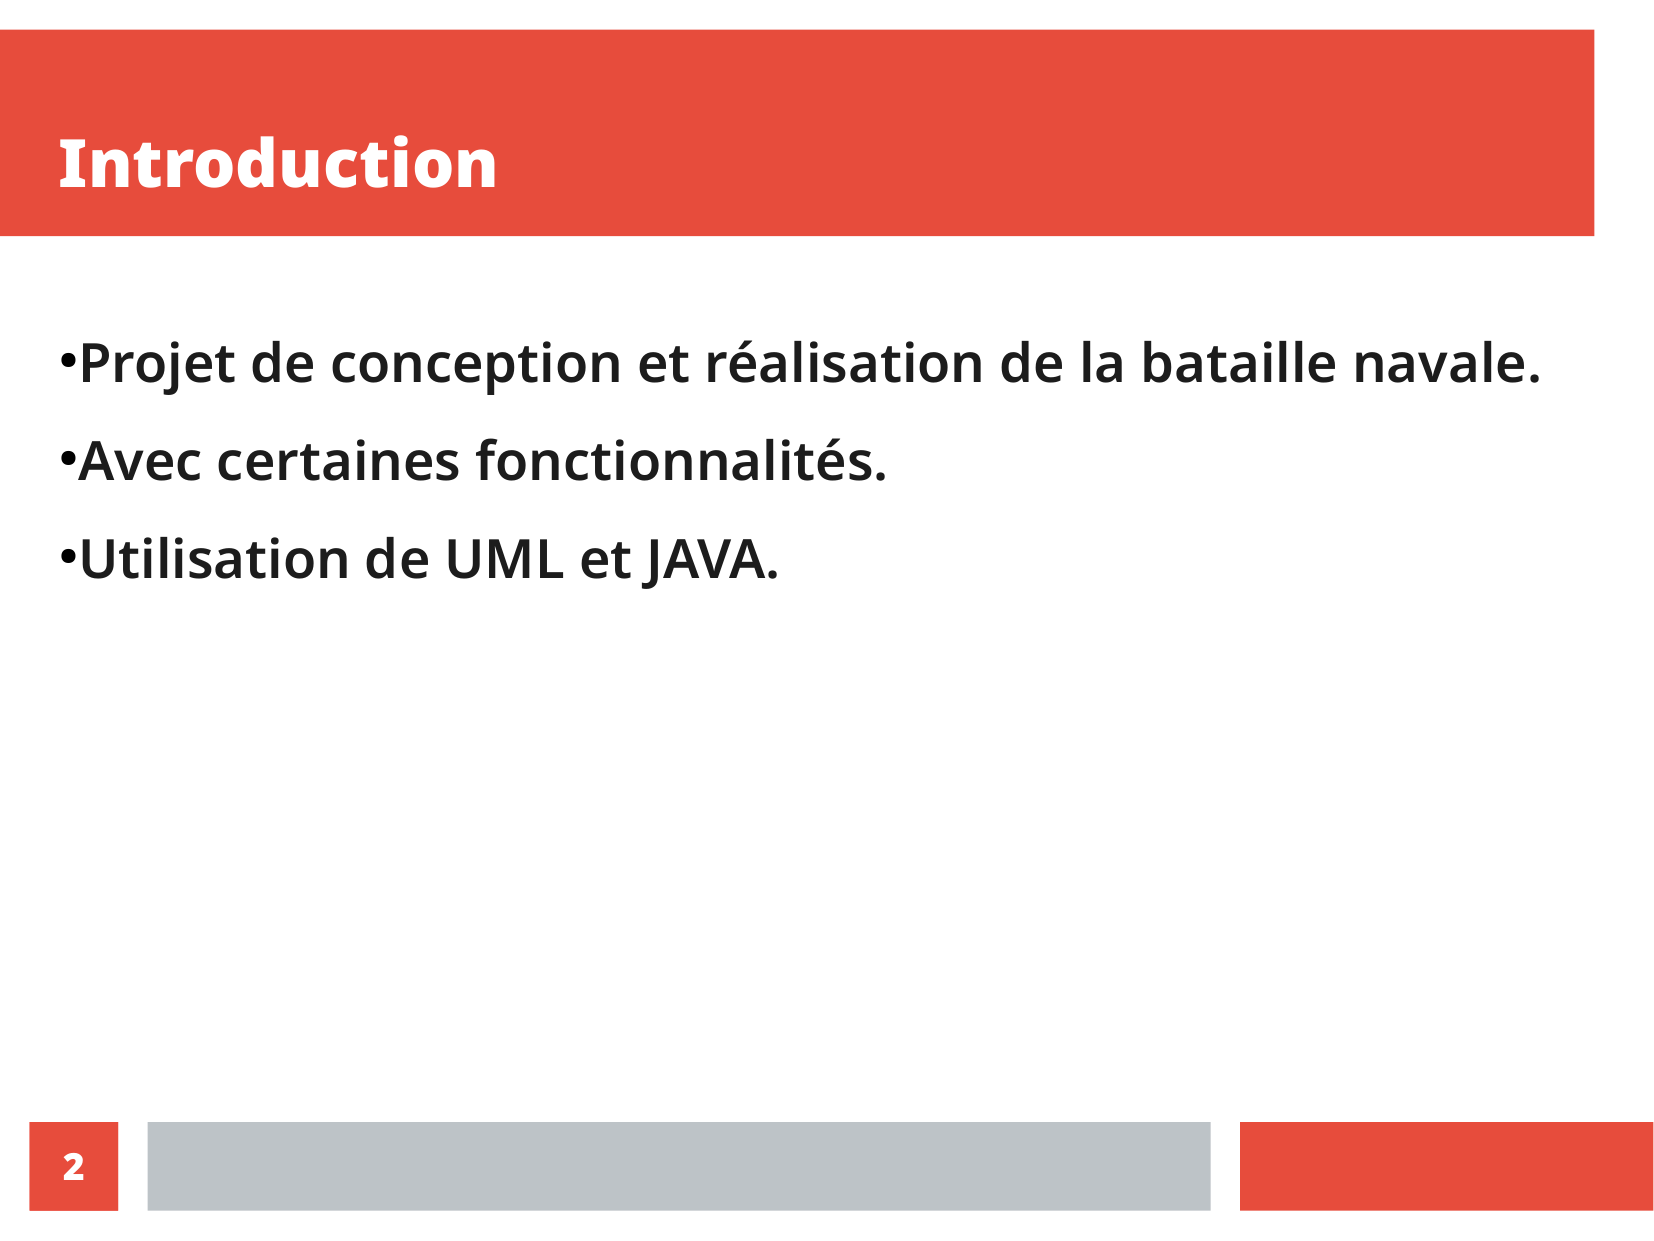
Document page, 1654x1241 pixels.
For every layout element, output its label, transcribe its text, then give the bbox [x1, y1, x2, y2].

title Introduction [59, 59, 1595, 207]
list Projet de conception et réalisation de la bataille navale. Avec certaines fonctionnalités. Utilisation de UML et JAVA. [59, 324, 1565, 1093]
